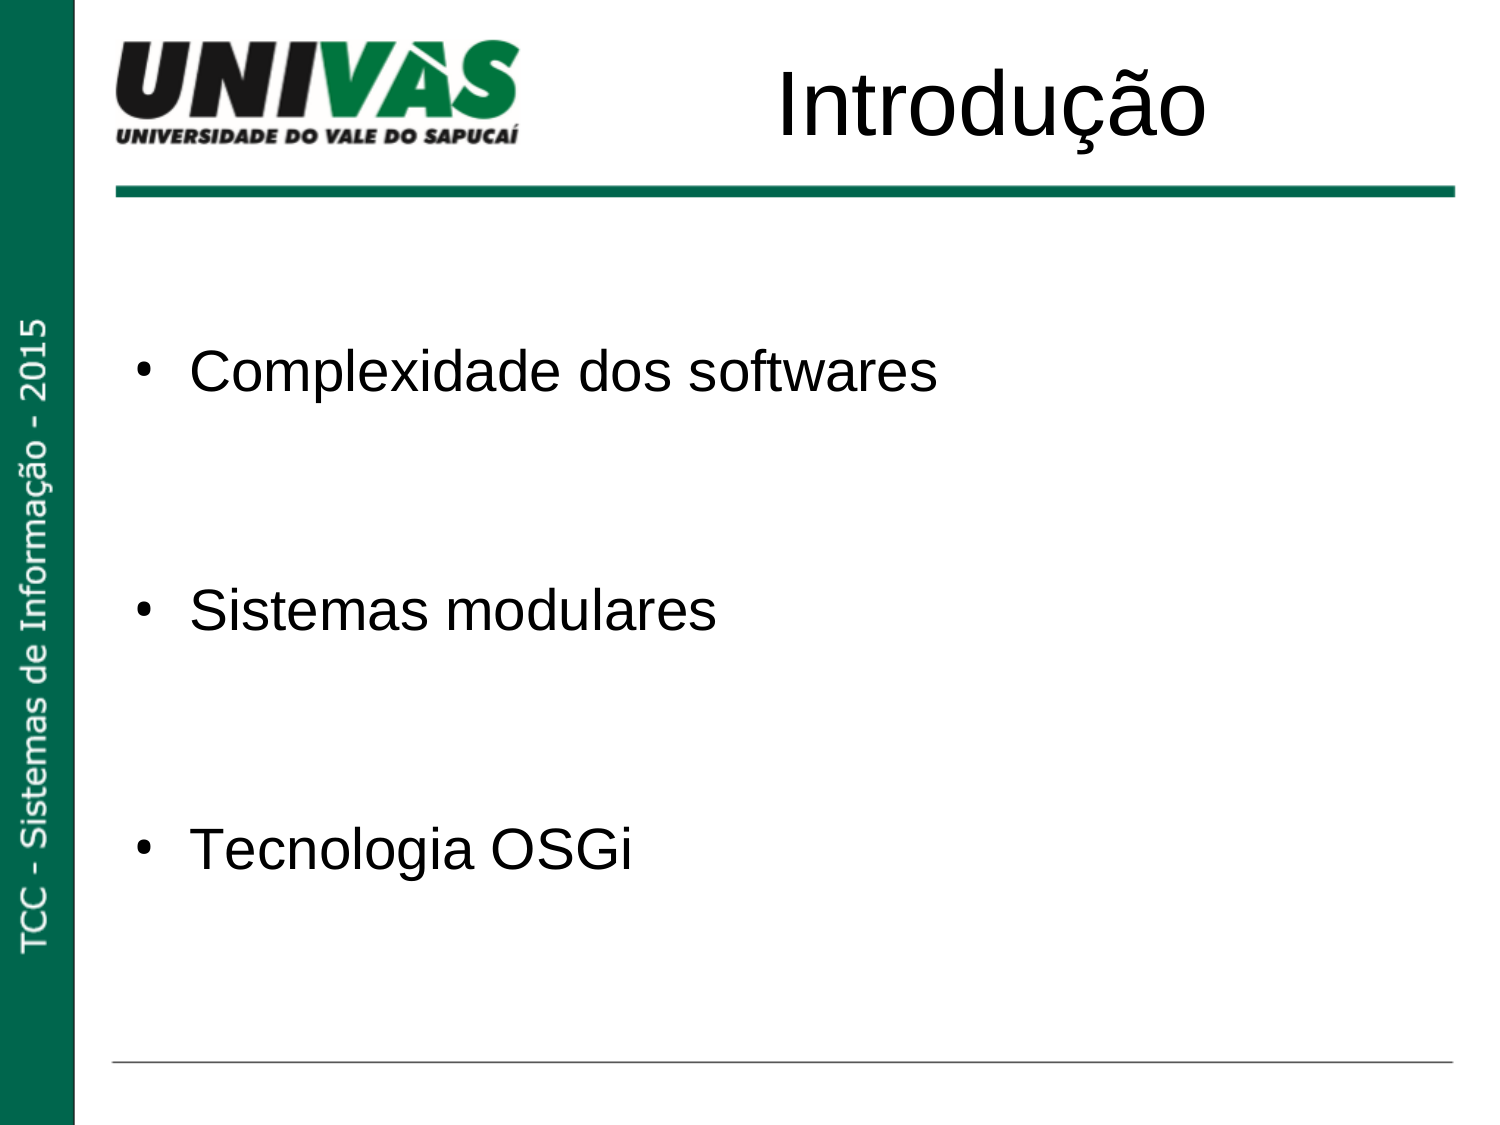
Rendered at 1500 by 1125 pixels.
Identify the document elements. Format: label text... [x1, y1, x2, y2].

title Introdução [531, 23, 1454, 174]
text_box Complexidade dos softwares Sistemas modulares Tecnologia OSGi [118, 290, 1453, 963]
picture [0, 0, 1500, 1125]
